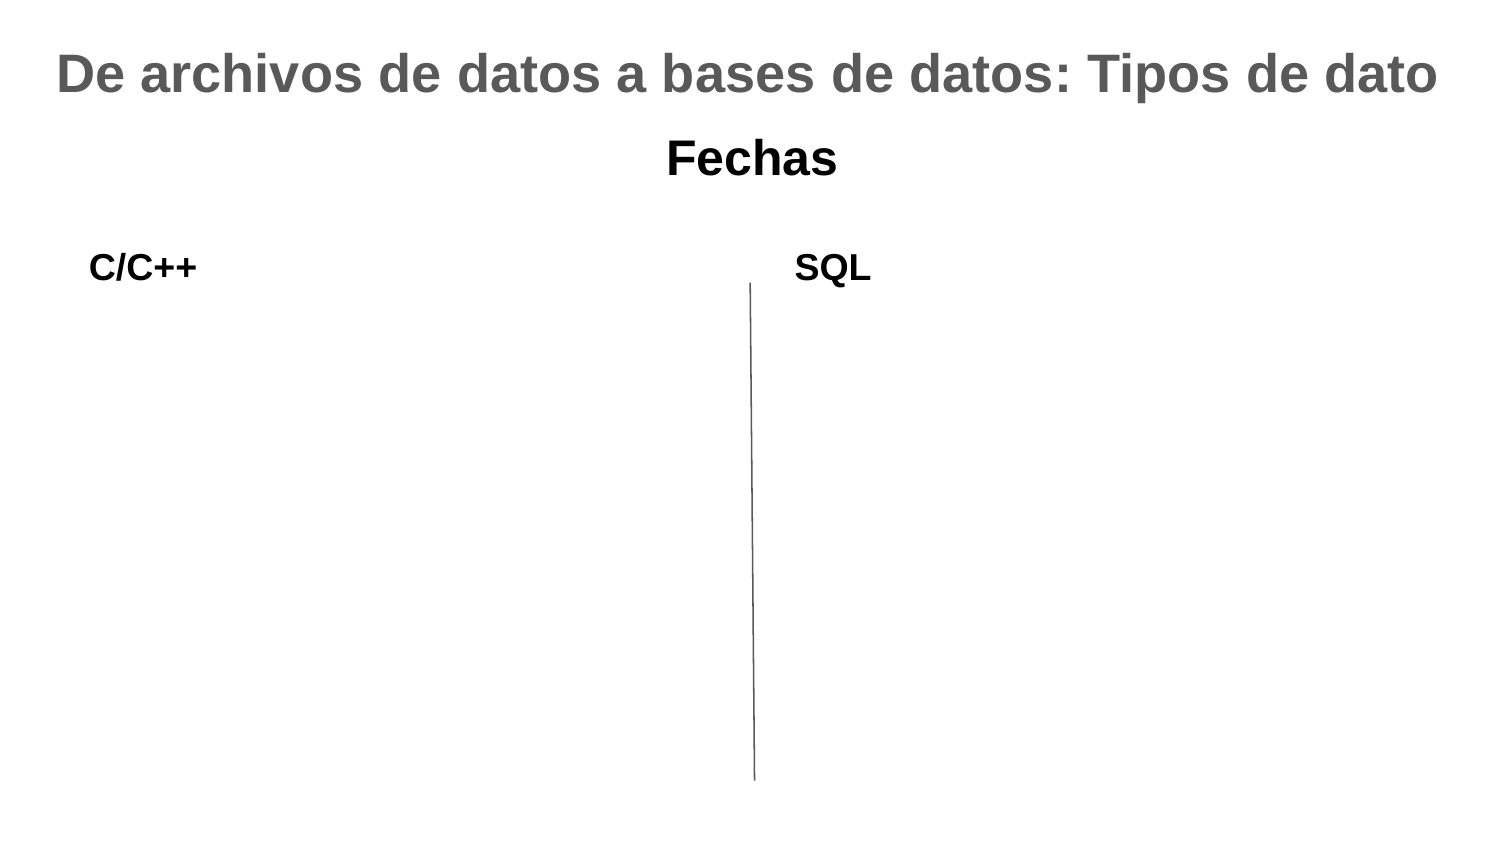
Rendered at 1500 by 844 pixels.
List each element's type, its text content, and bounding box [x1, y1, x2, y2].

text_box C/C++ [73, 228, 248, 290]
text_box SQL [779, 228, 913, 290]
text_box Fechas [57, 110, 1448, 196]
subtitle De archivos de datos a bases de datos: Tipos de dato [30, 23, 1467, 154]
